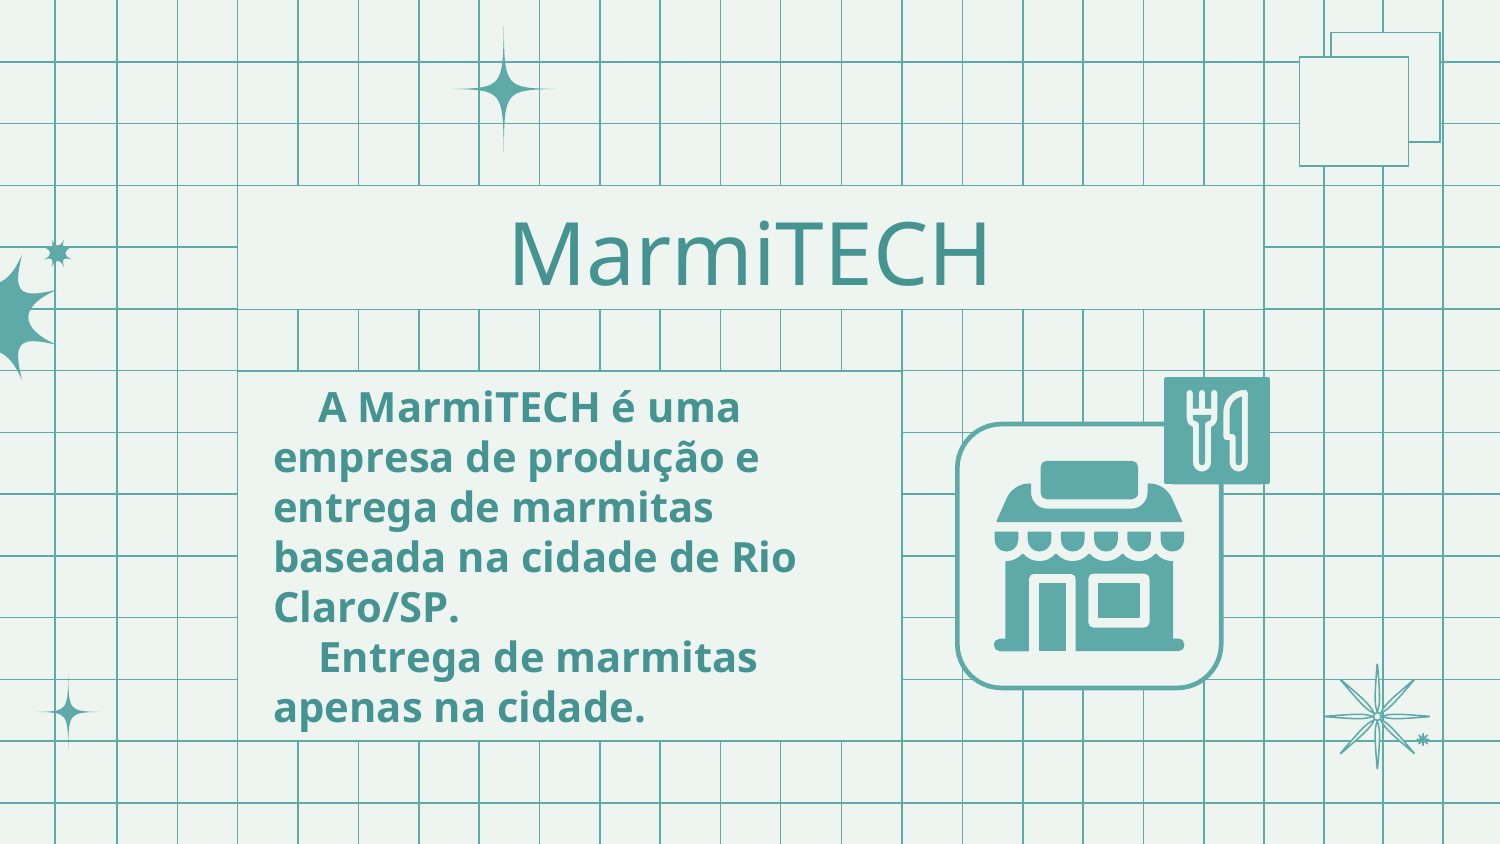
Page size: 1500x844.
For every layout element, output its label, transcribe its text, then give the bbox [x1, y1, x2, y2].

text_box [957, 377, 1270, 688]
text_box [451, 25, 556, 153]
title MarmiTECH [237, 185, 1264, 310]
subtitle A MarmiTECH é uma empresa de produção e entrega de marmitas baseada na cidade de Rio Claro/SP. Entrega de marmitas apenas na cidade. [237, 370, 902, 742]
